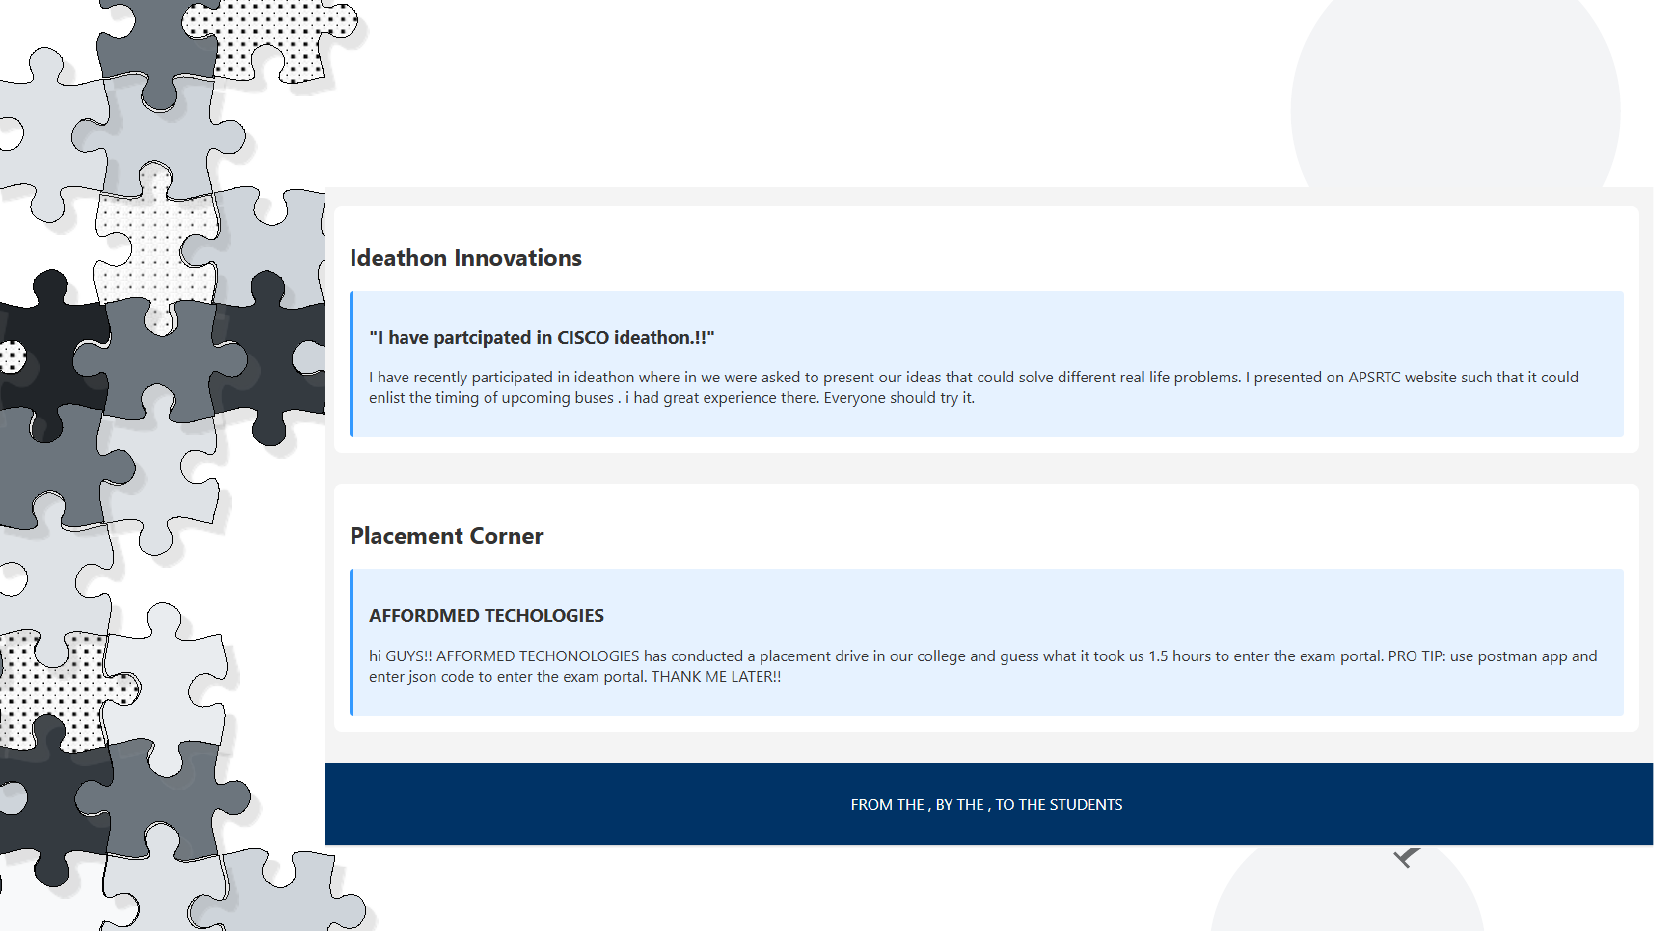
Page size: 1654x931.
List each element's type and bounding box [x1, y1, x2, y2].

picture [0, 635, 6, 646]
picture [0, 642, 139, 753]
picture [181, 0, 358, 83]
picture [325, 187, 1654, 848]
picture [0, 340, 27, 373]
picture [93, 172, 218, 336]
